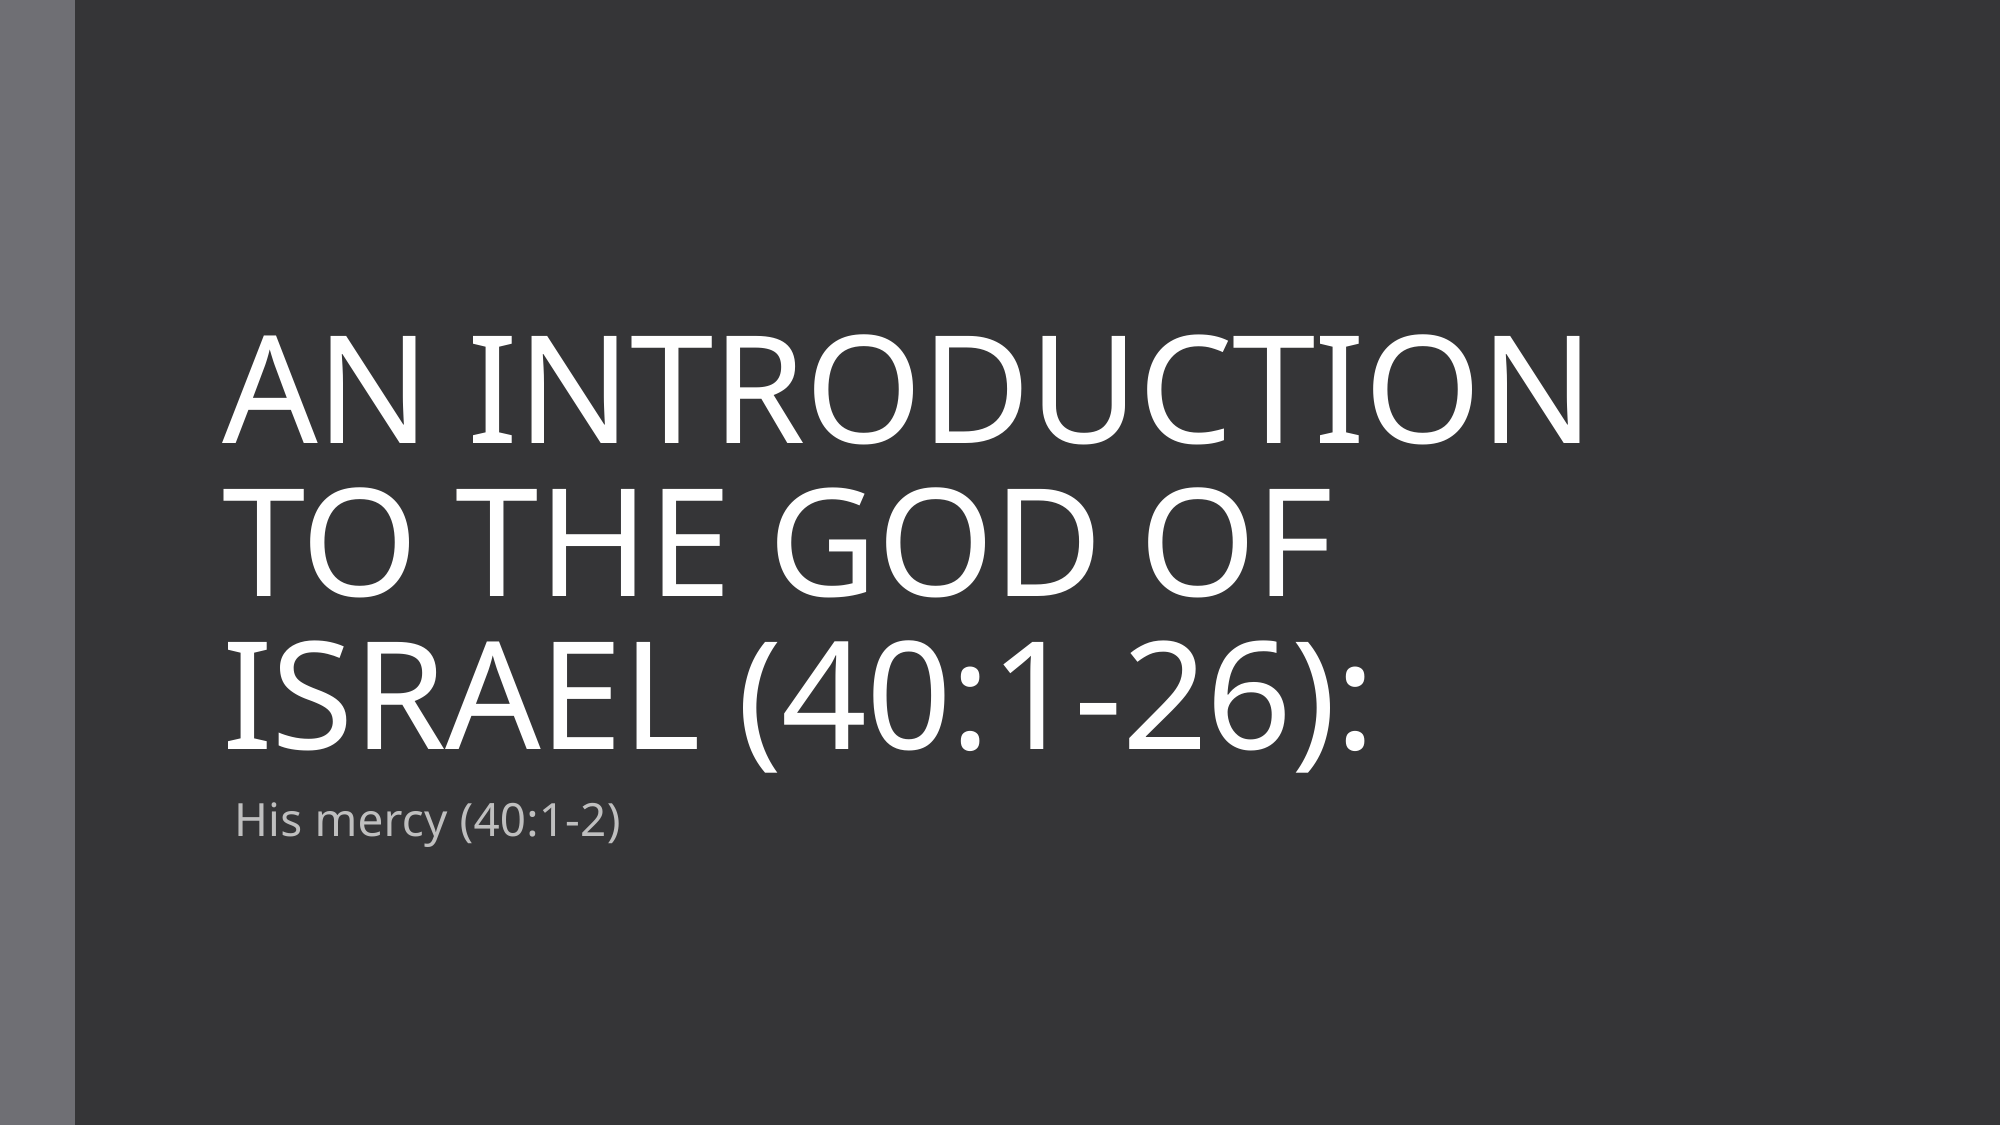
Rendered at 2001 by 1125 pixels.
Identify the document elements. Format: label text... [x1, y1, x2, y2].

title AN INTRODUCTION TO THE GOD OF ISRAEL (40:1-26): [206, 124, 1752, 787]
subtitle His mercy (40:1-2) [206, 787, 1752, 1066]
